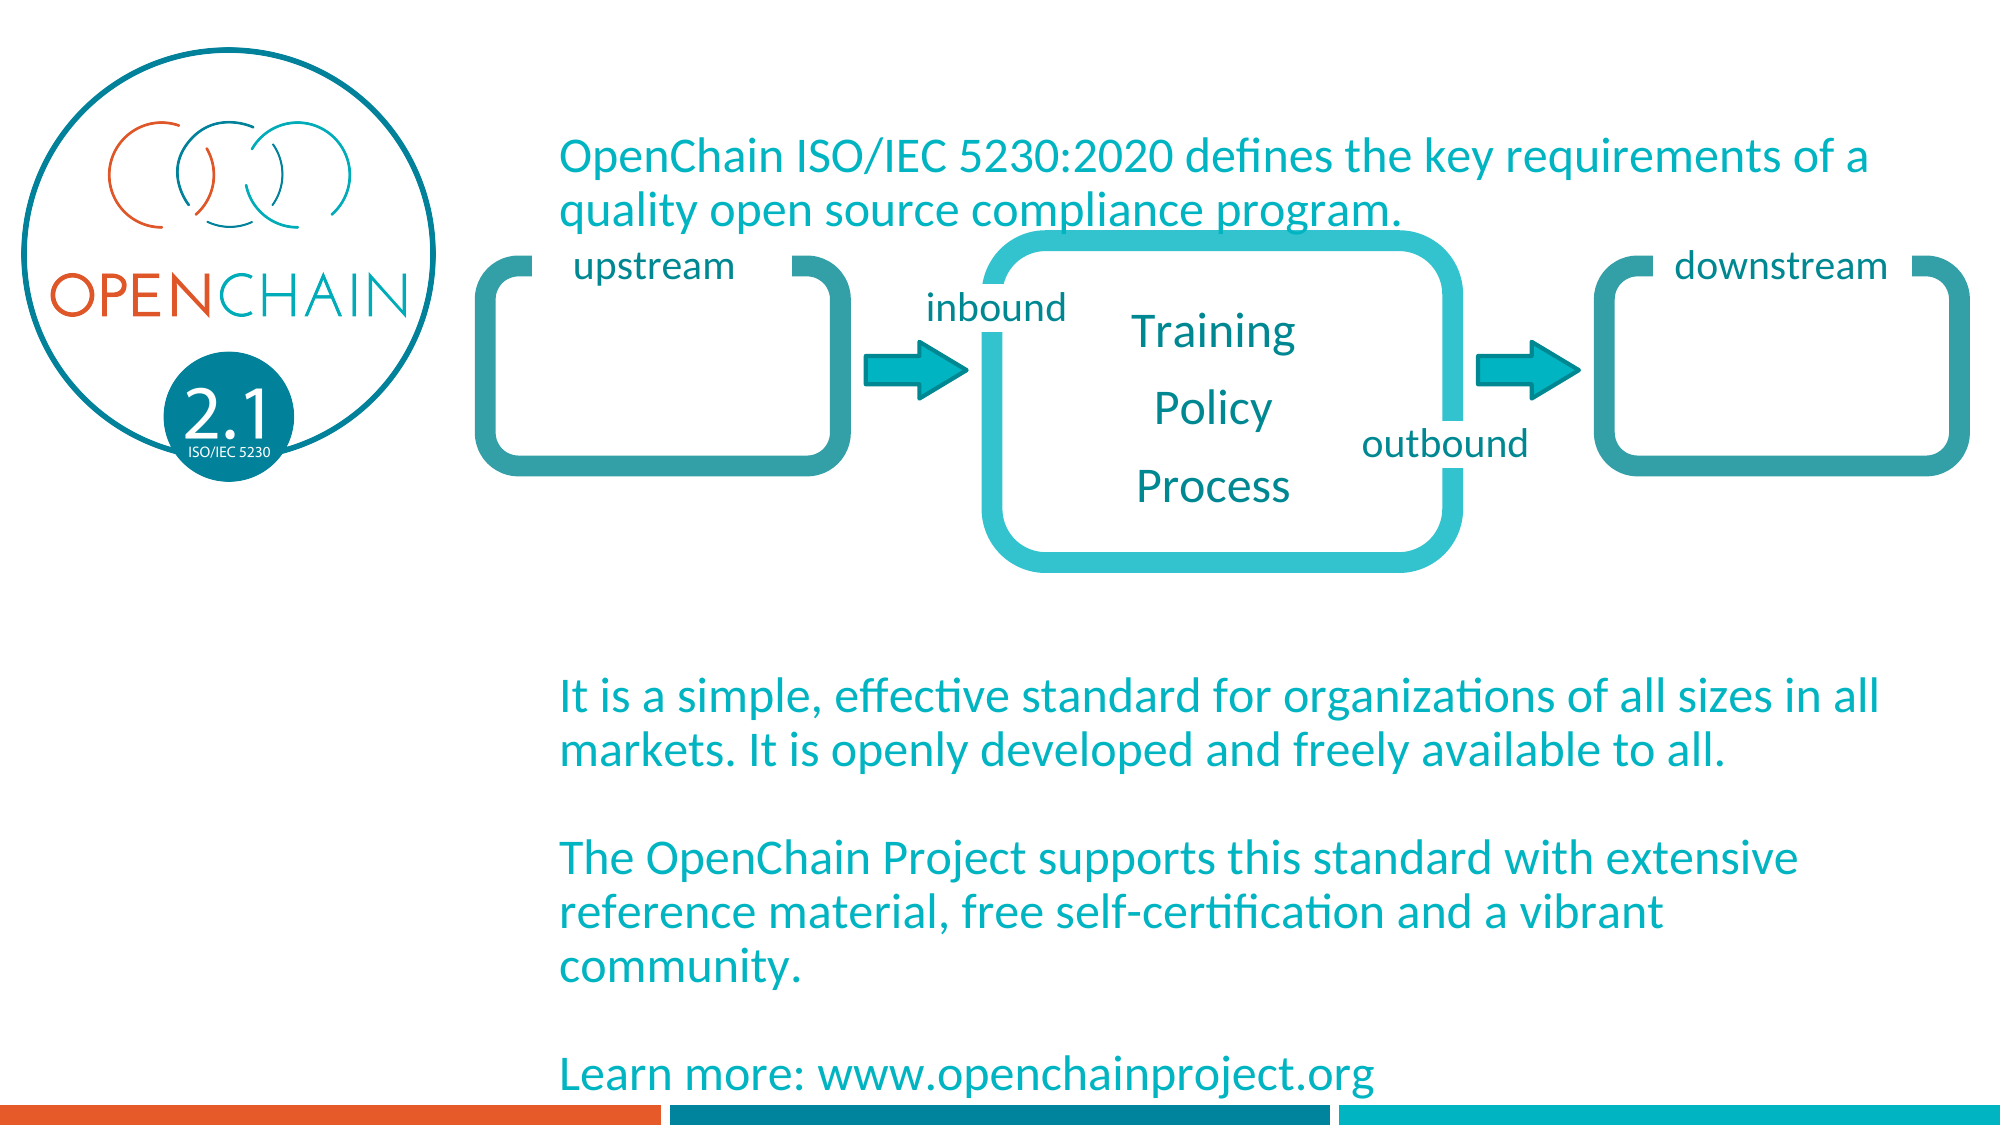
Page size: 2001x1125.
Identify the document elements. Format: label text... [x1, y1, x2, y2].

picture [21, 47, 436, 482]
text_box [532, 241, 542, 288]
text_box OpenChain ISO/IEC 5230:2020 defines the key requirements of a quality open source compliance program. It is a simple, effective standard for organizations of all sizes in all markets. It is openly developed and freely available to all. The OpenChain Project supports this standard with extensive reference material, free self-certification and a vibrant community. Learn more: www.openchainproject.org [544, 54, 1913, 1037]
